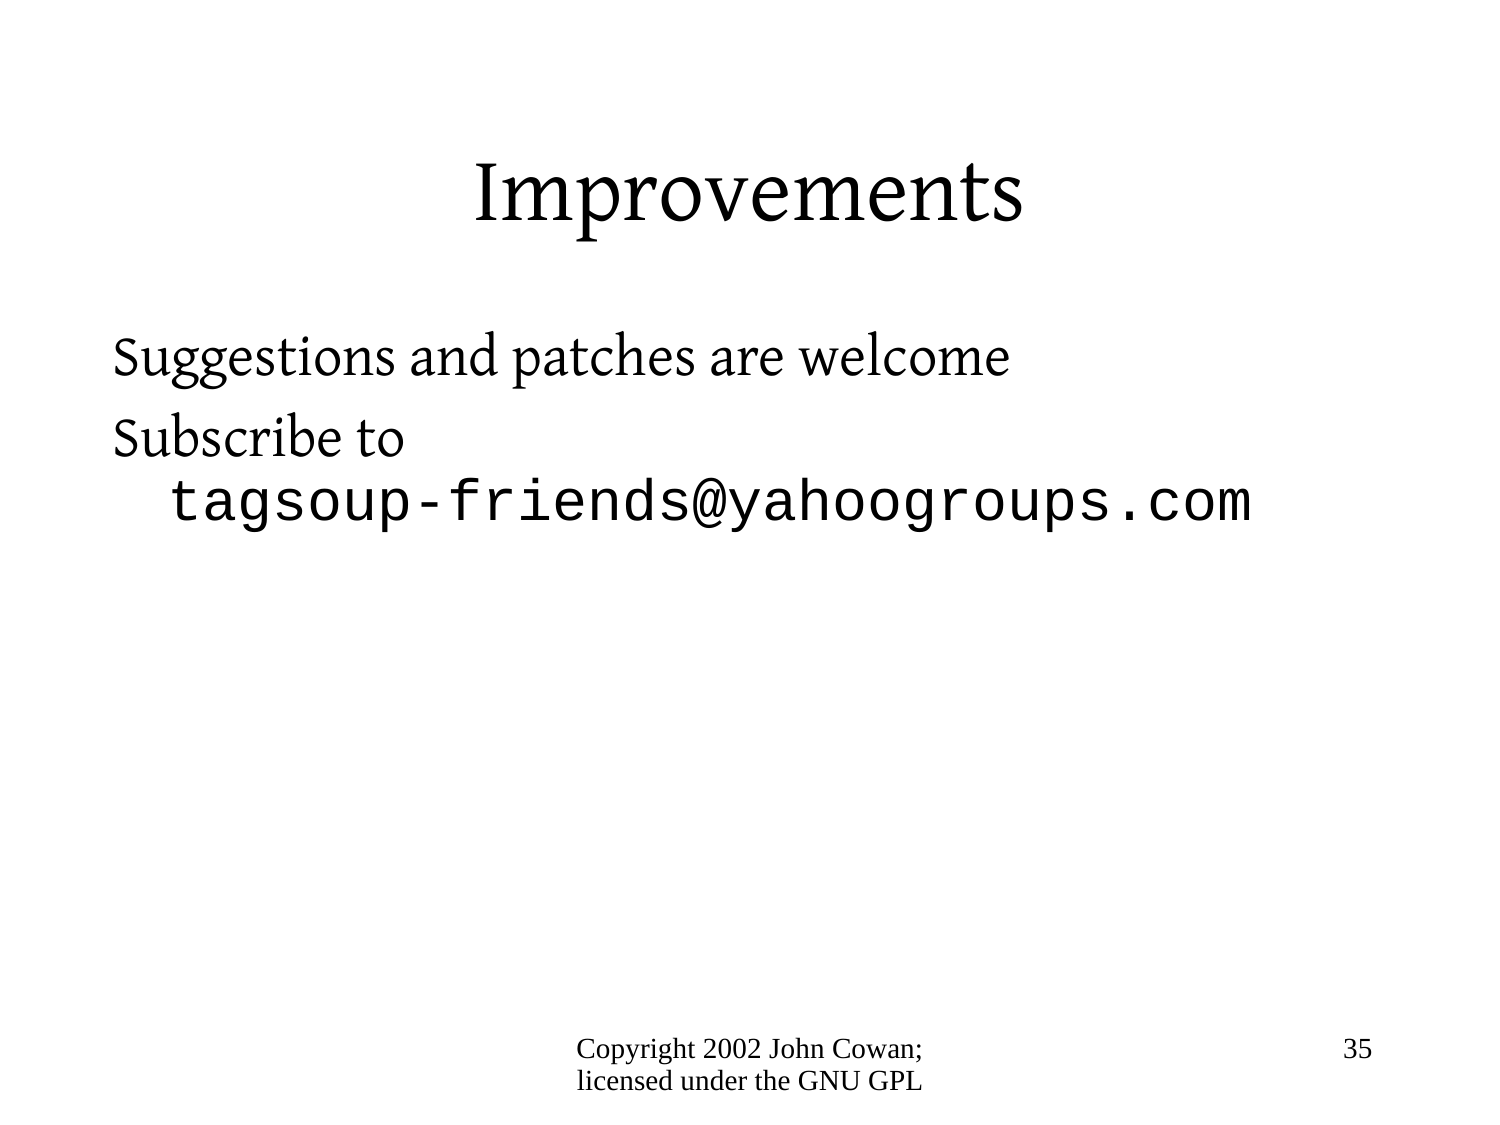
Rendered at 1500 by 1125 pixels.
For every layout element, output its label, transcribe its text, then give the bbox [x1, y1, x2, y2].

text_box 35 [1074, 1025, 1388, 1074]
list Suggestions and patches are welcome Subscribe to tagsoup-friends@yahoogroups.com [112, 324, 1388, 876]
title Improvements [112, 99, 1388, 288]
text_box Copyright 2002 John Cowan; licensed under the GNU GPL [512, 1025, 988, 1107]
